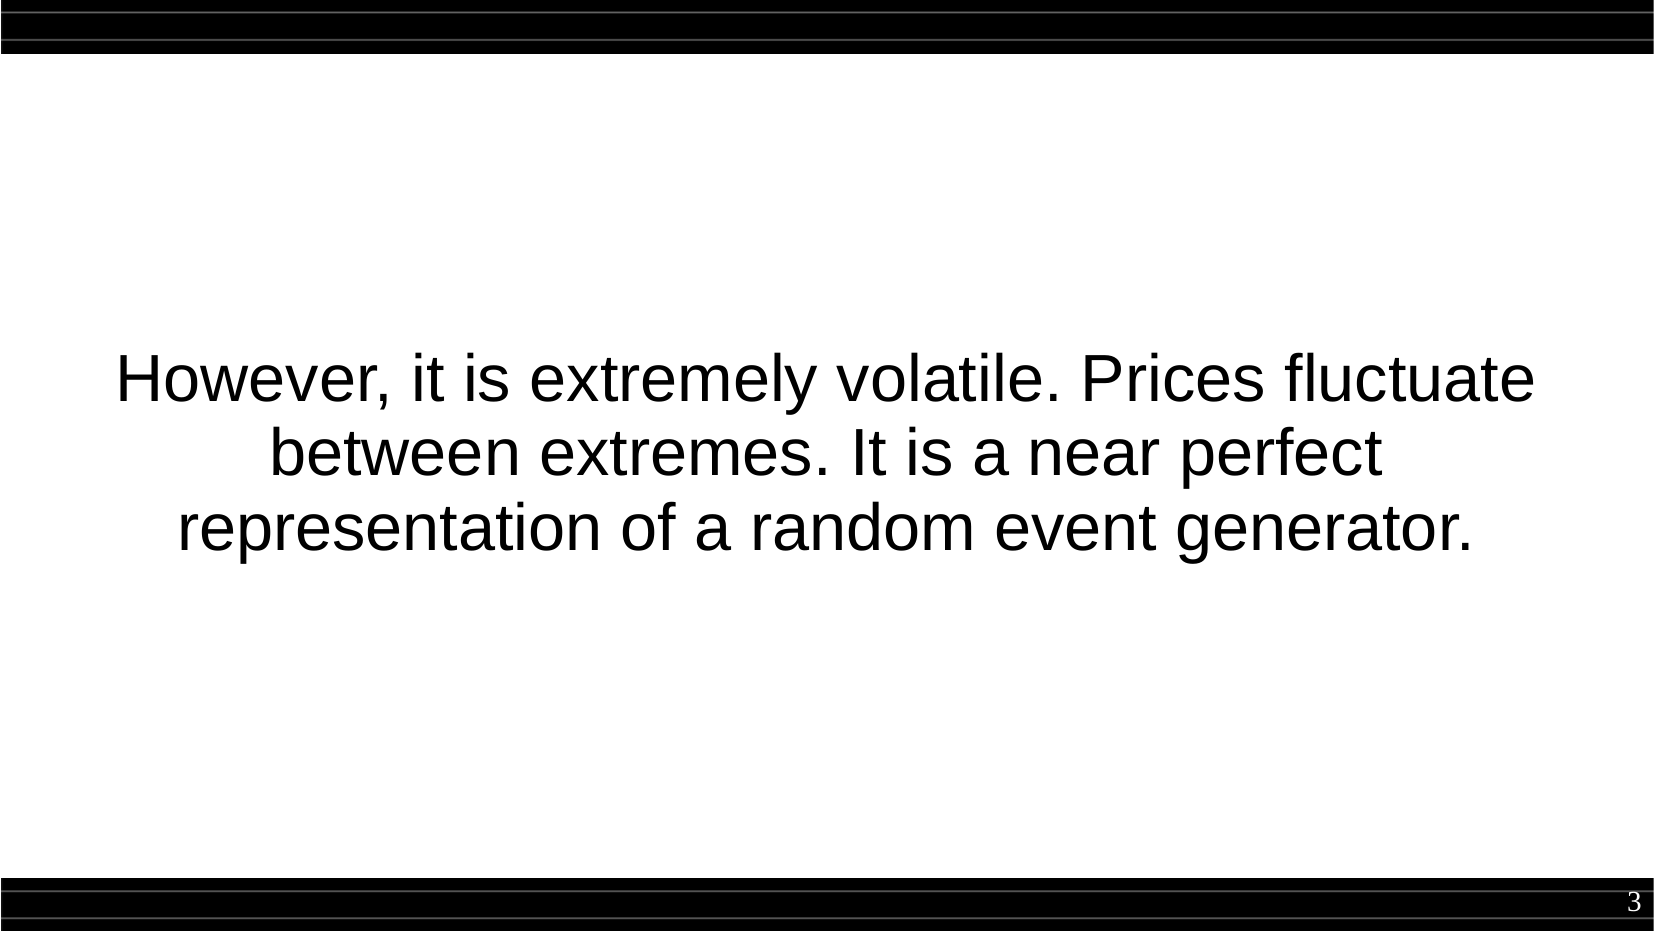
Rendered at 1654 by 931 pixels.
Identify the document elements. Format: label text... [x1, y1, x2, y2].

picture [1, 0, 1654, 54]
subtitle However, it is extremely volatile. Prices fluctuate between extremes. It is a near perfect representation of a random event generator. [82, 92, 1571, 813]
picture [1, 878, 1654, 931]
